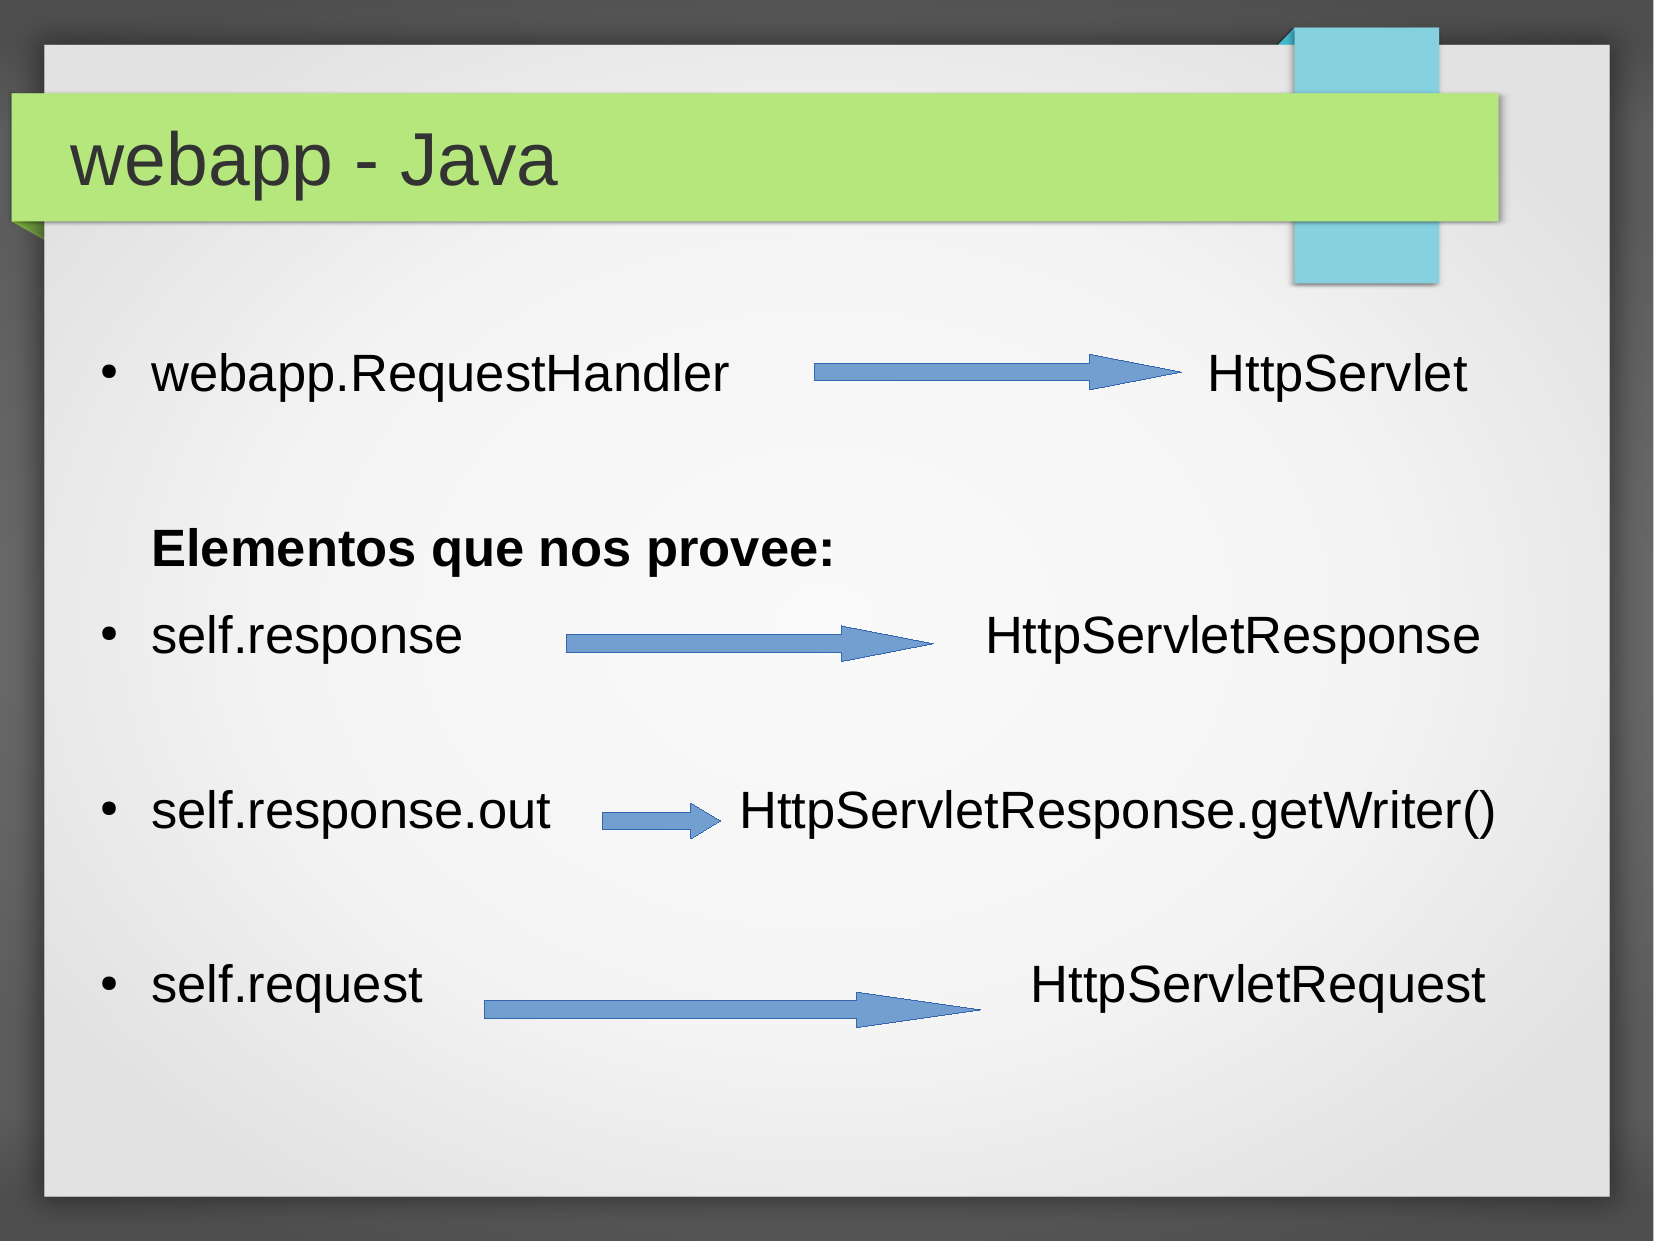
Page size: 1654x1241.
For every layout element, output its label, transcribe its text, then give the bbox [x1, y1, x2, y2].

text_box [566, 625, 934, 662]
list webapp.RequestHandler HttpServlet Elementos que nos provee: self.response HttpServletResponse self.response.out HttpServletResponse.getWriter() self.request HttpServletRequest [82, 343, 1538, 1063]
text_box [814, 354, 1182, 390]
text_box [484, 992, 981, 1028]
picture [0, 0, 1654, 1241]
text_box [602, 803, 721, 839]
title webapp - Java [70, 106, 1229, 213]
